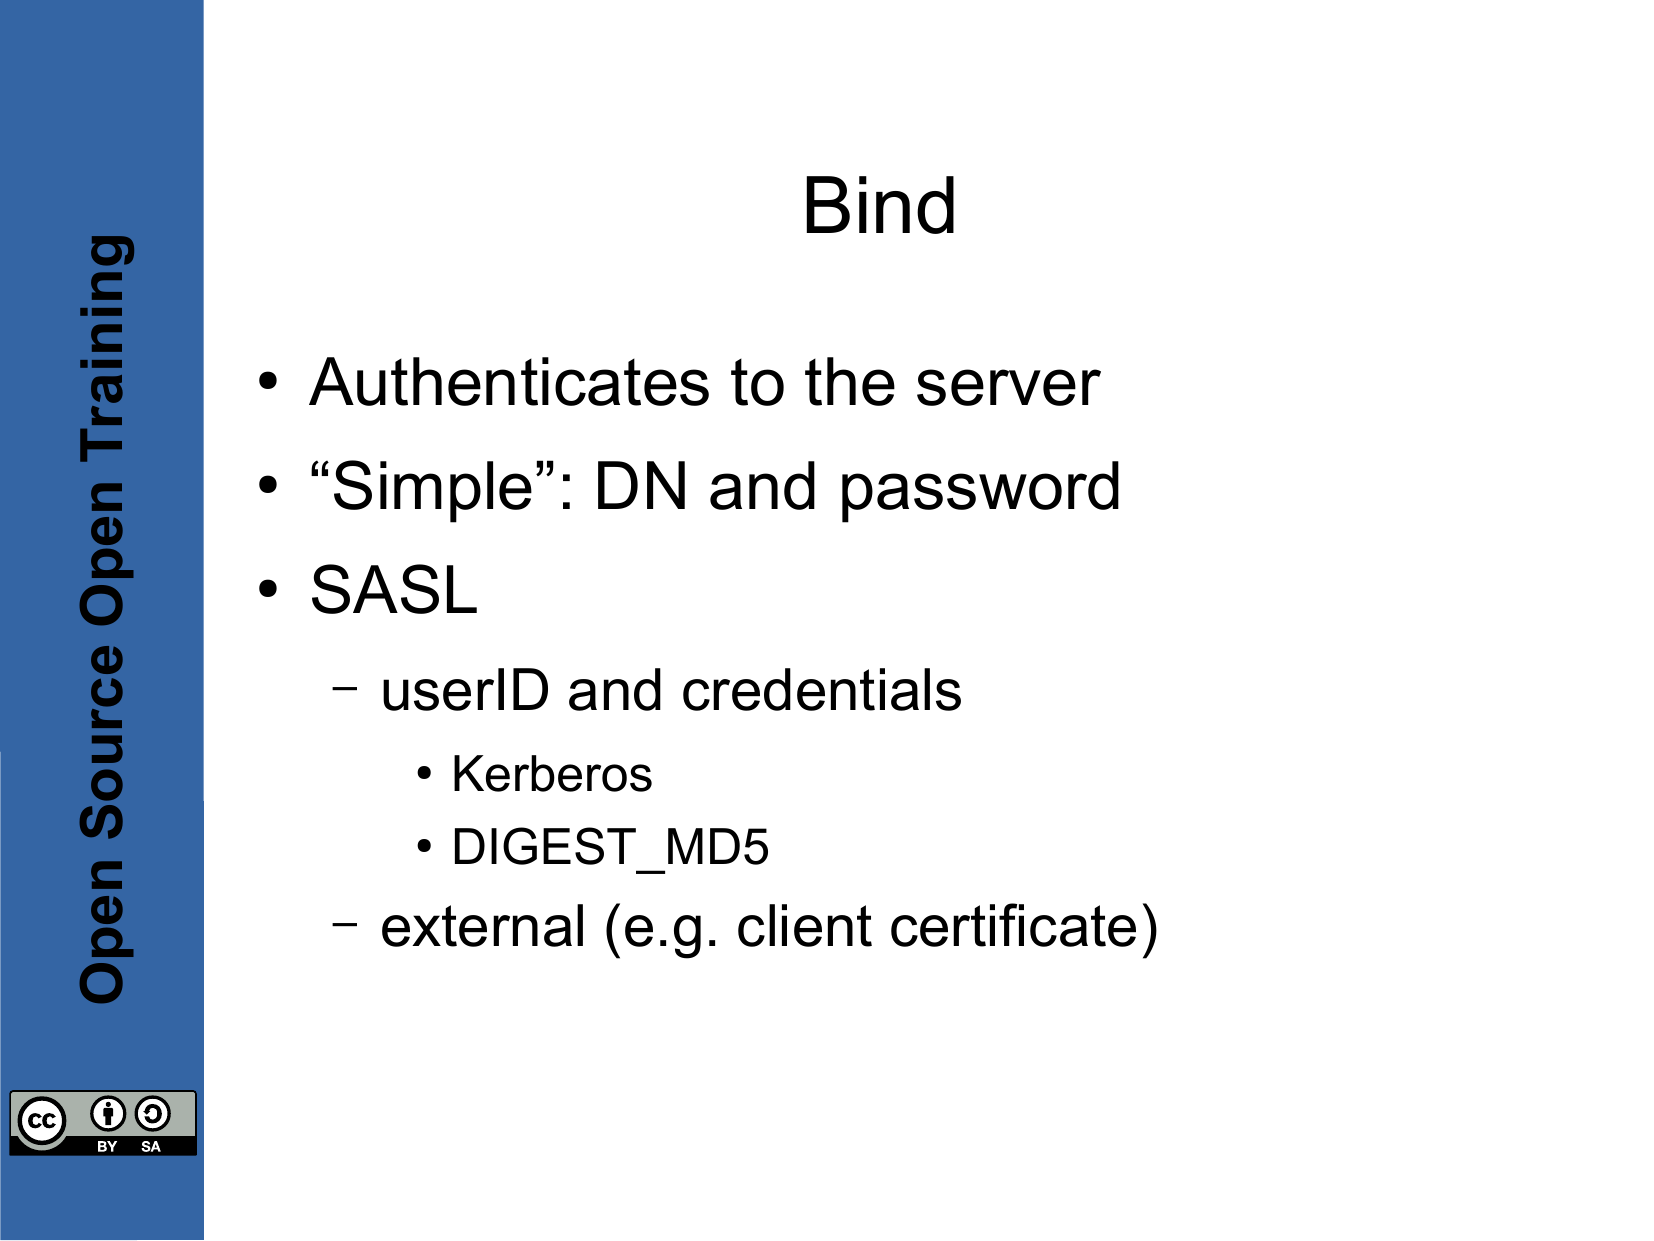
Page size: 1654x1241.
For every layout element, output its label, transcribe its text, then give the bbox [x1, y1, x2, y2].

list Authenticates to the server “Simple”: DN and password SASL userID and credentials Kerberos DIGEST_MD5 external (e.g. client certificate) [238, 344, 1534, 1127]
title Bind [227, 102, 1534, 310]
